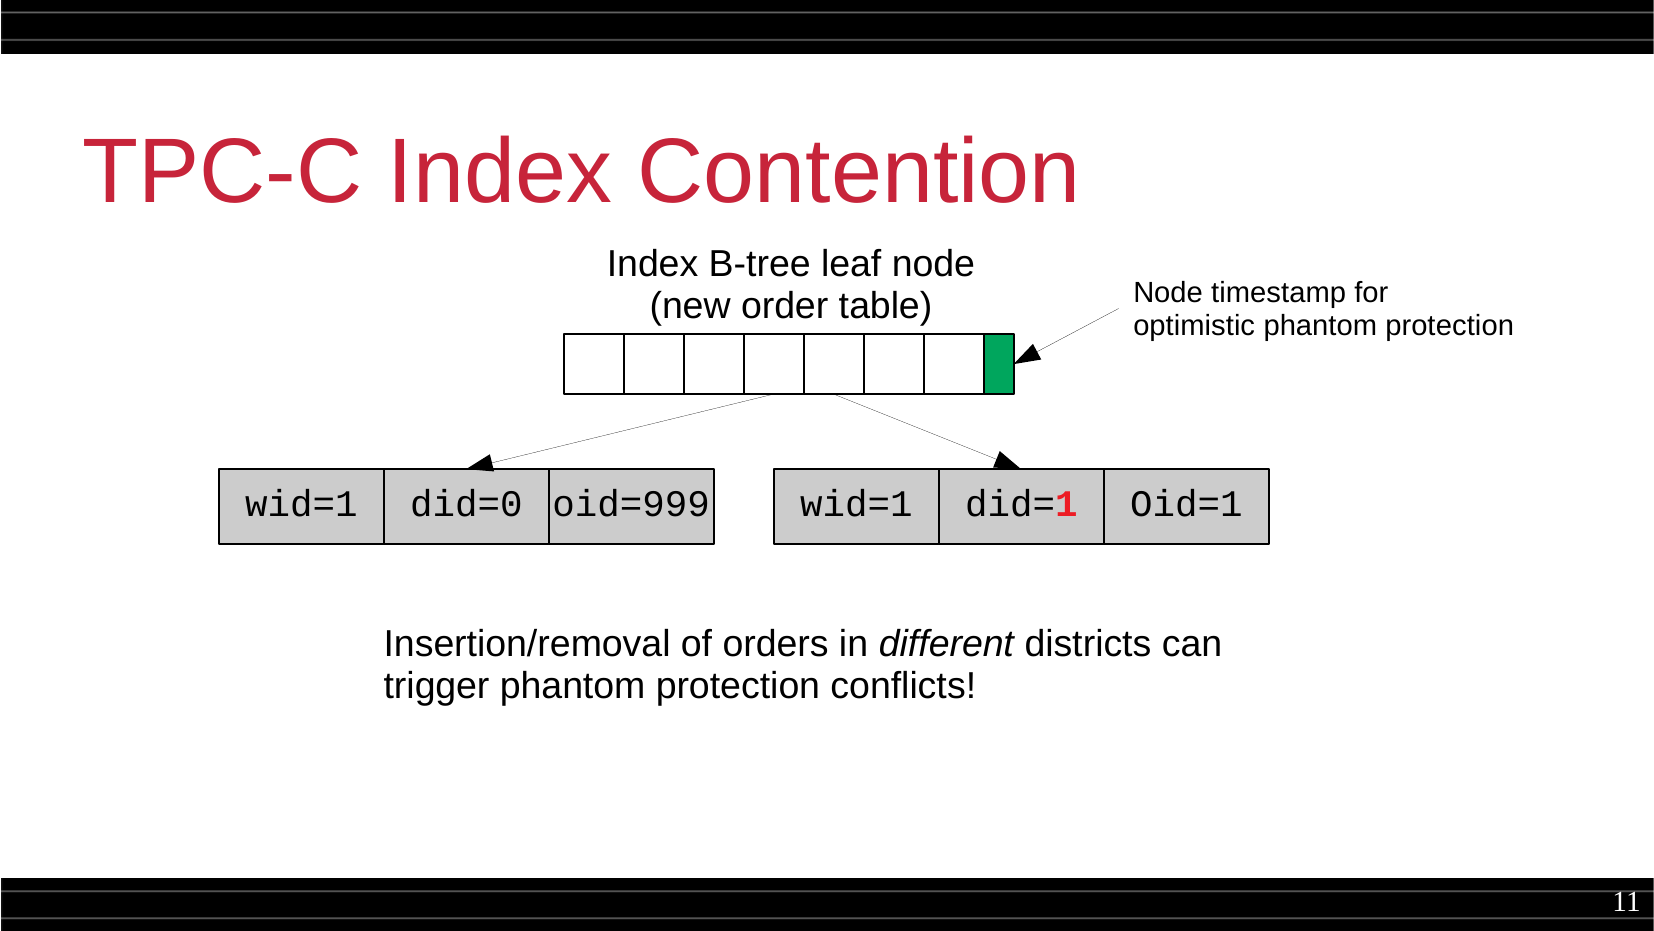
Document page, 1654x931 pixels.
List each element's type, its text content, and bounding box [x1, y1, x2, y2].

text_box wid=1 [218, 469, 383, 545]
text_box Index B-tree leaf node (new order table) [592, 235, 991, 335]
text_box Oid=1 [1103, 469, 1269, 545]
text_box Insertion/removal of orders in different districts can trigger phantom protection conflicts! [368, 615, 1261, 714]
text_box oid=999 [548, 469, 714, 545]
text_box [563, 334, 1014, 395]
text_box did=1 [938, 469, 1103, 545]
title TPC-C Index Contention [82, 92, 1571, 249]
text_box Node timestamp for optimistic phantom protection [1118, 268, 1531, 349]
text_box wid=1 [773, 469, 938, 545]
text_box did=0 [383, 469, 548, 545]
picture [1, 0, 1654, 54]
picture [1, 878, 1654, 931]
